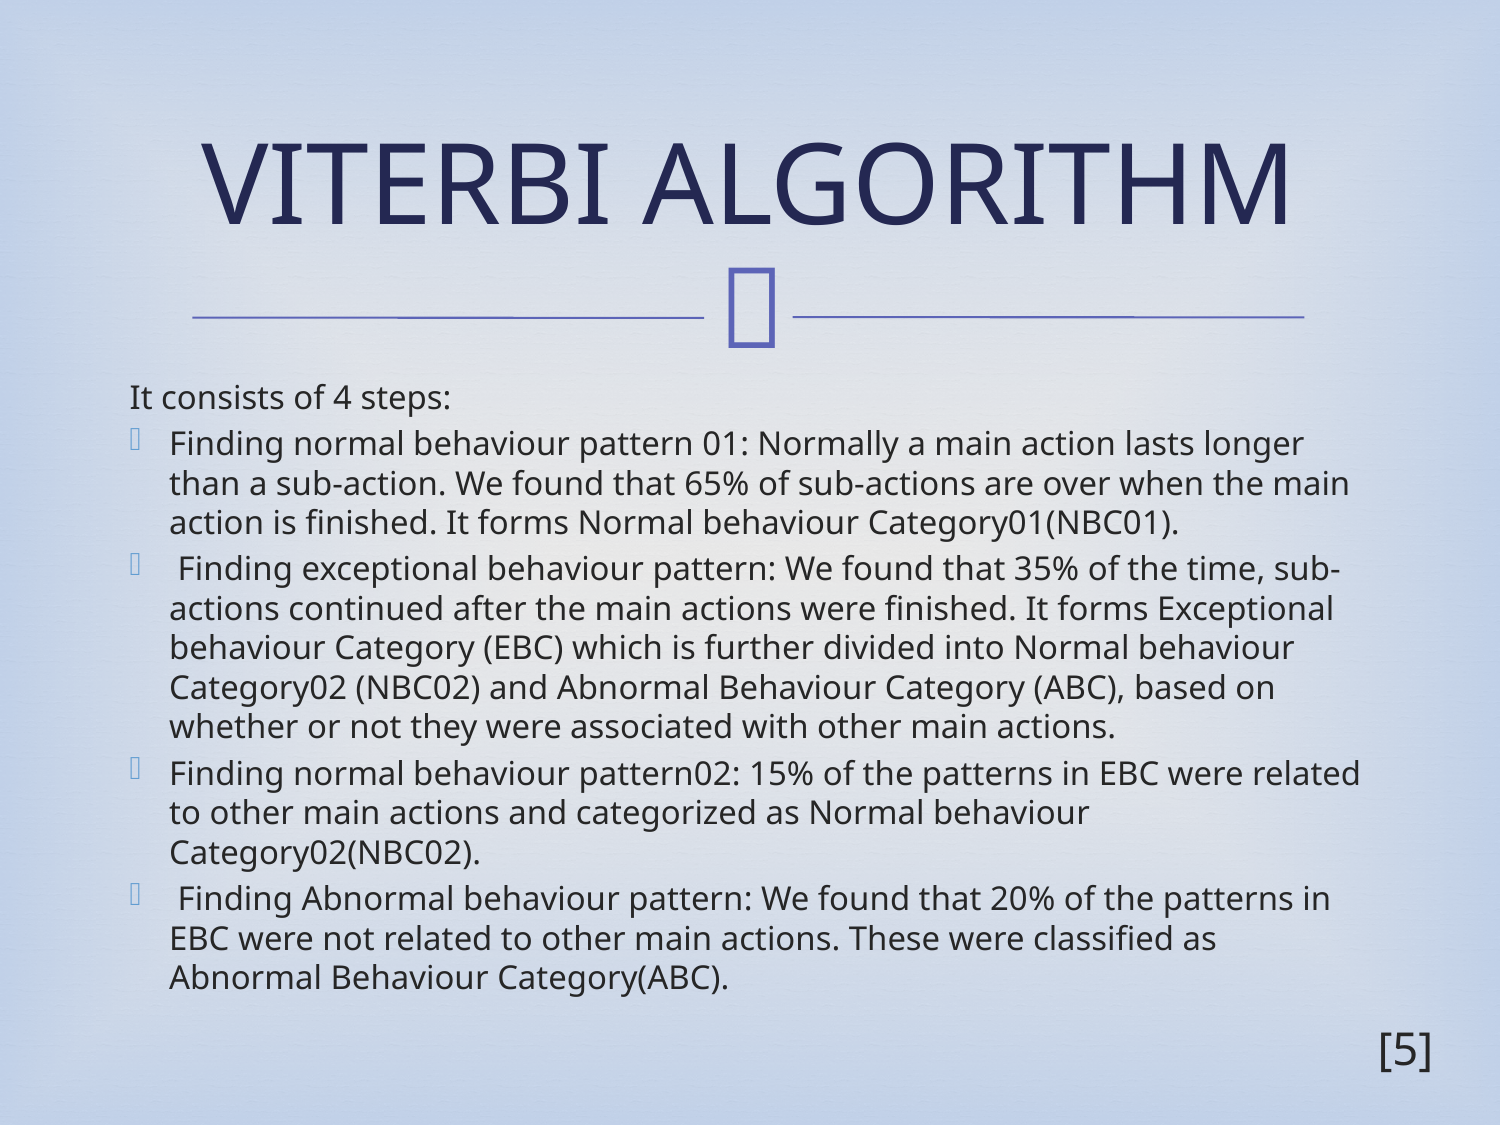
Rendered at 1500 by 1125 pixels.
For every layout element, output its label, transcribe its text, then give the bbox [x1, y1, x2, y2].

list It consists of 4 steps: Finding normal behaviour pattern 01: Normally a main action lasts longer than a sub-action. We found that 65% of sub-actions are over when the main action is finished. It forms Normal behaviour Category01(NBC01). Finding exceptional behaviour pattern: We found that 35% of the time, sub-actions continued after the main actions were finished. It forms Exceptional behaviour Category (EBC) which is further divided into Normal behaviour Category02 (NBC02) and Abnormal Behaviour Category (ABC), based on whether or not they were associated with other main actions. Finding normal behaviour pattern02: 15% of the patterns in EBC were related to other main actions and categorized as Normal behaviour Category02(NBC02). Finding Abnormal behaviour pattern: We found that 20% of the patterns in EBC were not related to other main actions. These were classified as Abnormal Behaviour Category(ABC). [114, 368, 1386, 1005]
title VITERBI ALGORITHM [112, 93, 1386, 267]
picture [0, 0, 1500, 1125]
text_box [5] [1362, 1012, 1450, 1095]
